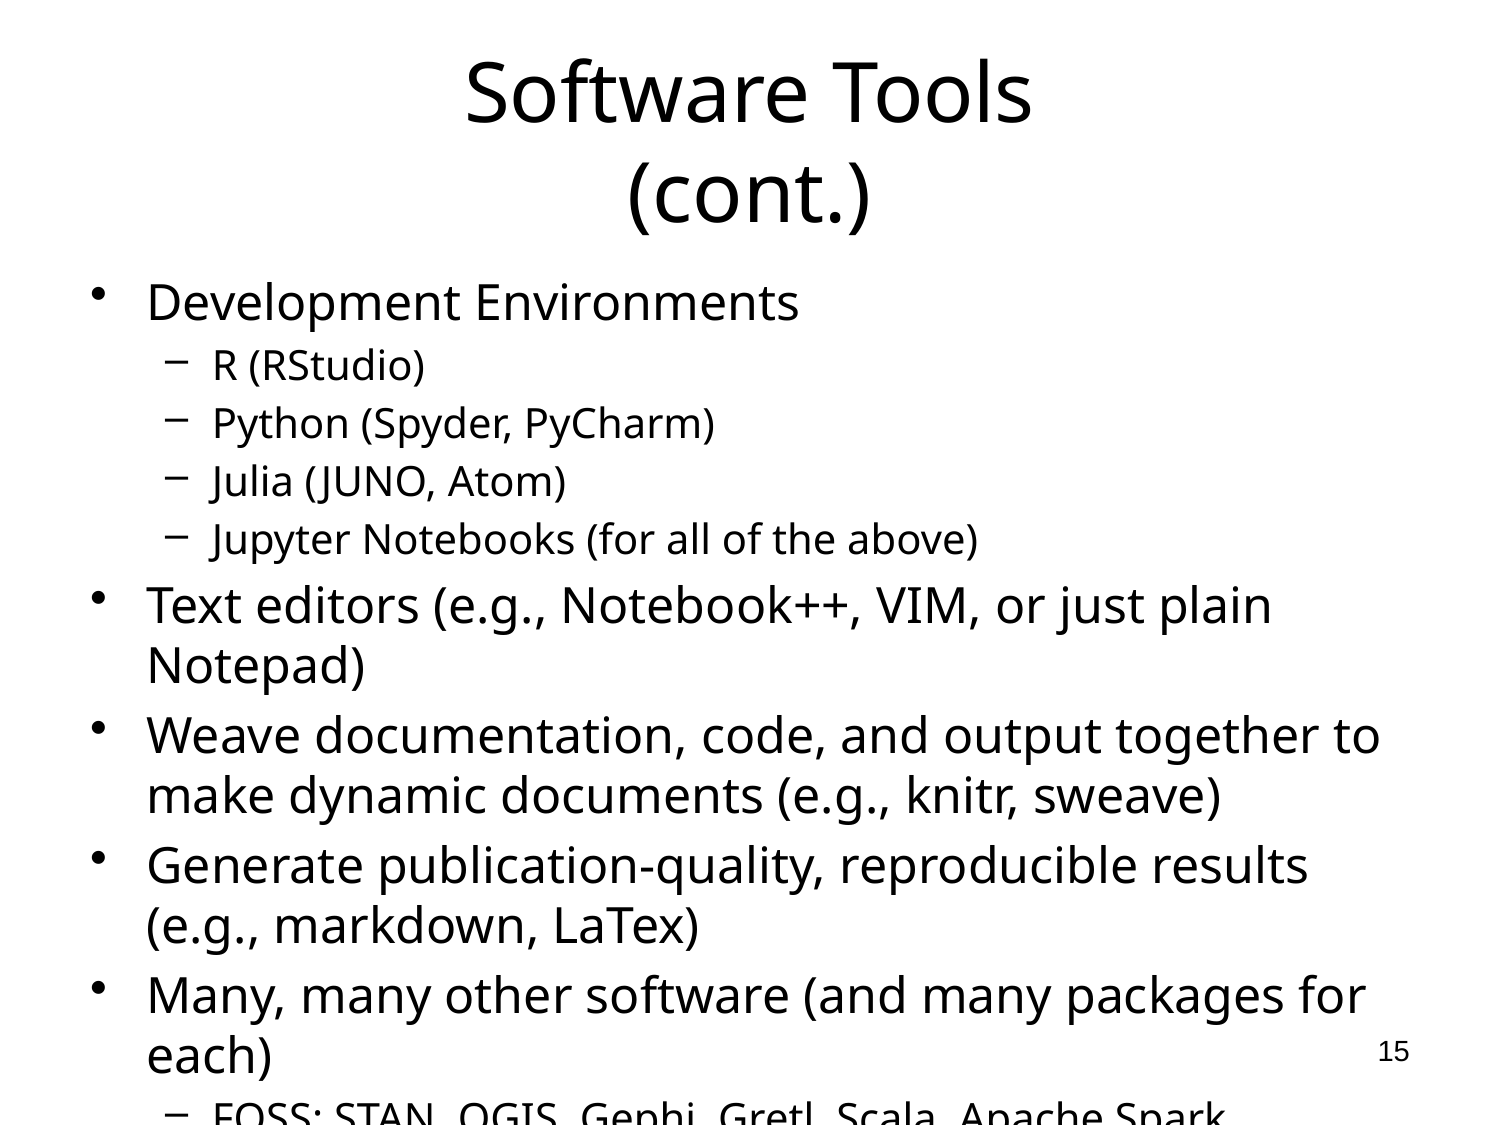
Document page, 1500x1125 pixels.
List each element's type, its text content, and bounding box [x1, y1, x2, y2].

list Development Environments R (RStudio) Python (Spyder, PyCharm) Julia (JUNO, Atom) Jupyter Notebooks (for all of the above) Text editors (e.g., Notebook++, VIM, or just plain Notepad) Weave documentation, code, and output together to make dynamic documents (e.g., knitr, sweave) Generate publication-quality, reproducible results (e.g., markdown, LaTex) Many, many other software (and many packages for each) FOSS: STAN, QGIS, Gephi, Gretl, Scala, Apache Spark, KNIME… COTS: SPSS, SAS, Stata, Matlab, Nvivo, Gurobi, Tropes, ArcGIS… [75, 262, 1425, 1005]
slide_number <number> [1074, 1024, 1425, 1103]
title Software Tools (cont.) [75, 45, 1425, 233]
